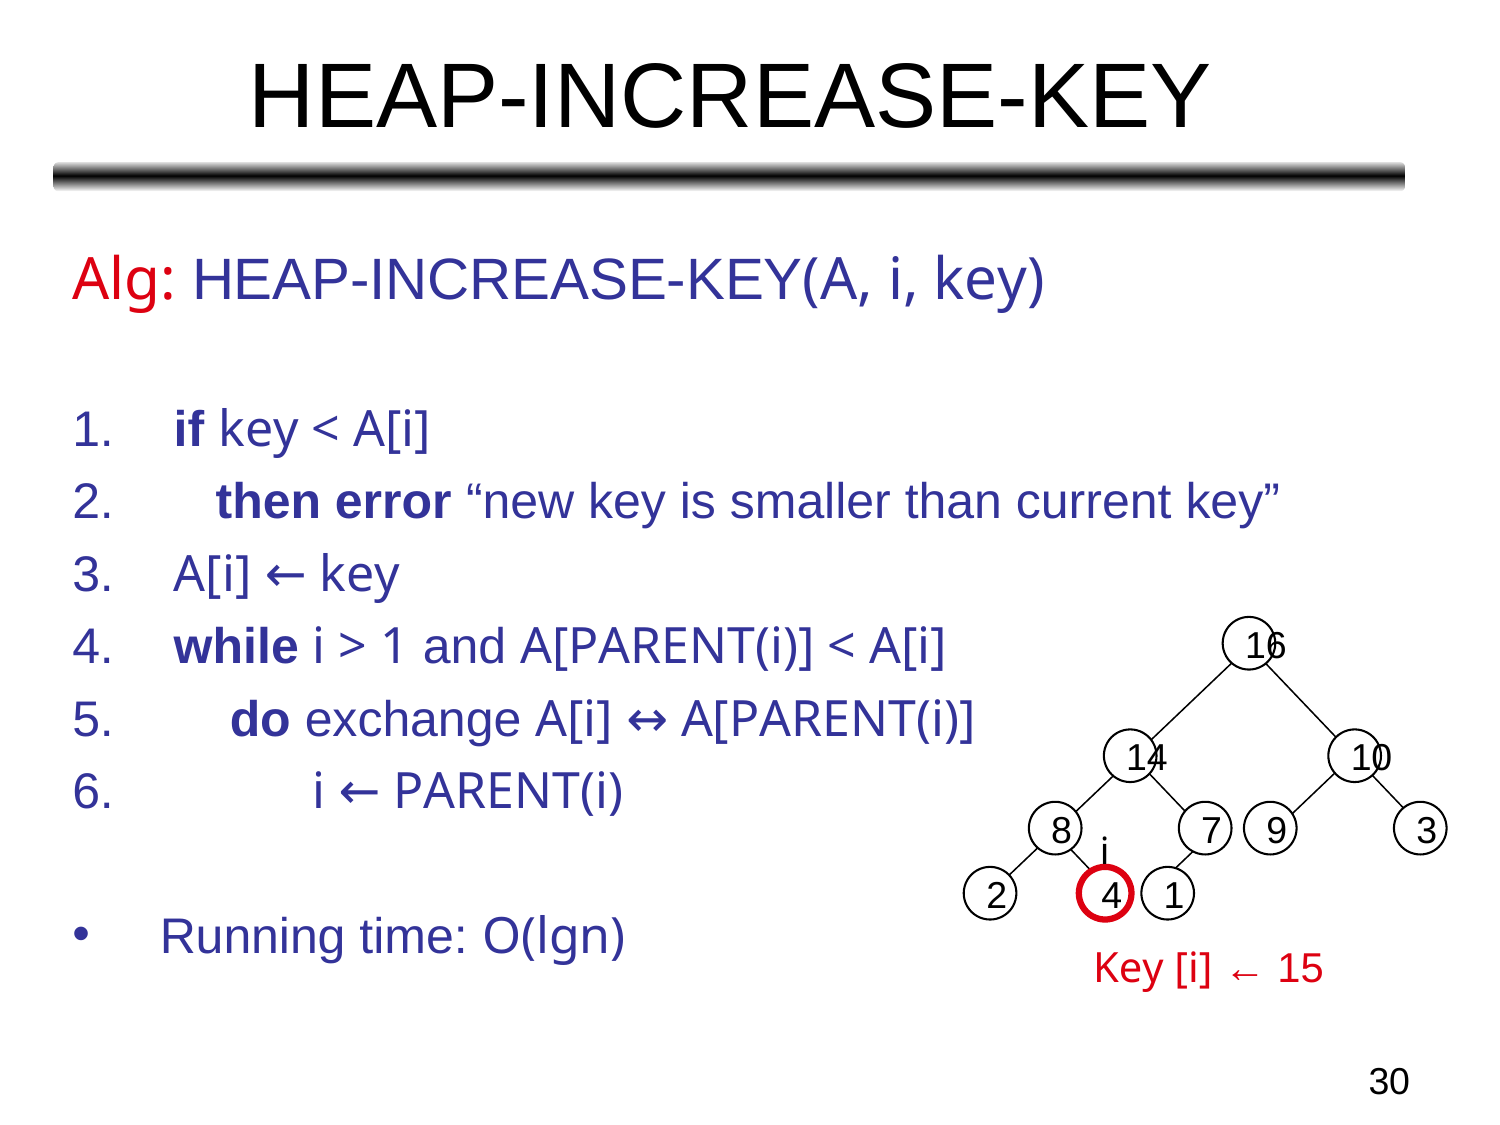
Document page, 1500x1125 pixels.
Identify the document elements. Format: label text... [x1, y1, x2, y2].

text_box 16 [1271, 644, 1276, 654]
text_box 1 [1141, 866, 1195, 920]
text_box 14 [1150, 752, 1157, 762]
text_box 9 [1243, 801, 1297, 855]
text_box i [1085, 818, 1125, 880]
title HEAP-INCREASE-KEY [55, 16, 1406, 166]
text_box 10 [1328, 729, 1379, 783]
text_box 7 [1178, 801, 1232, 855]
text_box 2 [963, 866, 1017, 920]
text_box 16 [1222, 616, 1273, 670]
text_box 8 [1028, 801, 1082, 855]
text_box Key [i] ← 15 [1078, 932, 1339, 999]
text_box 14 [1103, 729, 1156, 783]
text_box 16 [1270, 635, 1276, 644]
text_box 4 [1078, 875, 1132, 920]
text_box 3 [1393, 801, 1447, 855]
text_box 10 [1376, 747, 1382, 767]
list Alg: HEAP-INCREASE-KEY(A, i, key) if key < A[i] then error “new key is smaller than current key” A[i] ← key while i > 1 and A[PARENT(i)] < A[i] do exchange A[i] ↔ A[PARENT(i)] i ← PARENT(i) Running time: O(lgn) [57, 233, 1413, 1009]
